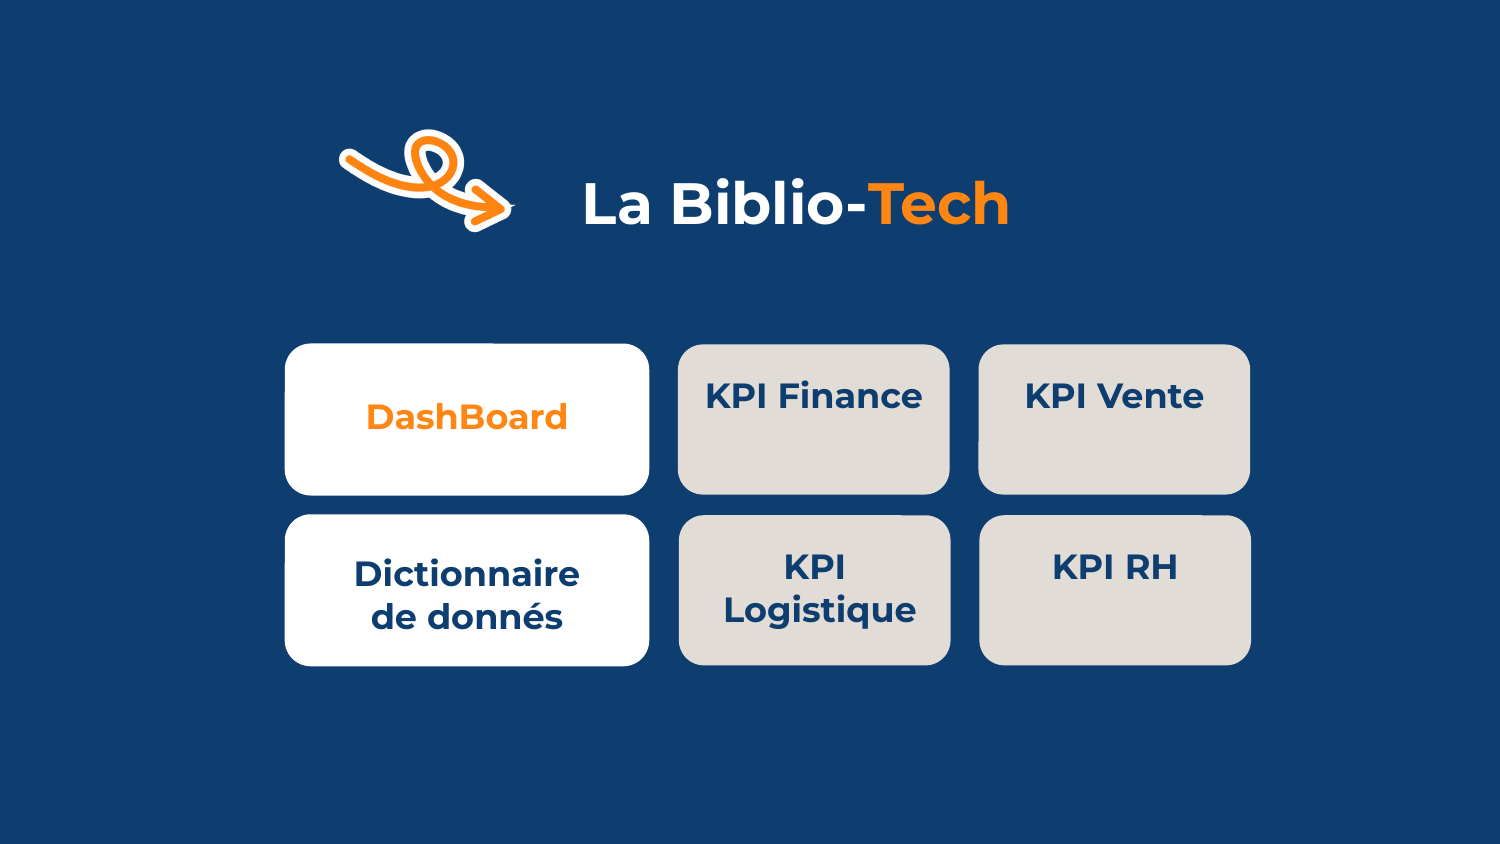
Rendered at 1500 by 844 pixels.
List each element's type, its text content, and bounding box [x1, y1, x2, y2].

text_box KPI Finance [670, 355, 958, 484]
text_box [285, 515, 649, 666]
text_box [683, 515, 947, 526]
text_box Dictionnaire de donnés [323, 533, 611, 620]
text_box [983, 515, 1247, 526]
text_box [682, 654, 947, 666]
text_box KPI RH [971, 526, 1259, 654]
text_box [682, 344, 945, 355]
text_box KPI Logistique [671, 526, 959, 654]
text_box [682, 484, 945, 495]
text_box [285, 344, 649, 495]
picture [334, 89, 522, 272]
title La Biblio-Tech [566, 151, 1063, 258]
text_box DashBoard [323, 376, 611, 463]
text_box KPI Vente [970, 355, 1258, 484]
text_box [983, 654, 1247, 666]
text_box [983, 344, 1246, 355]
text_box [983, 484, 1246, 495]
